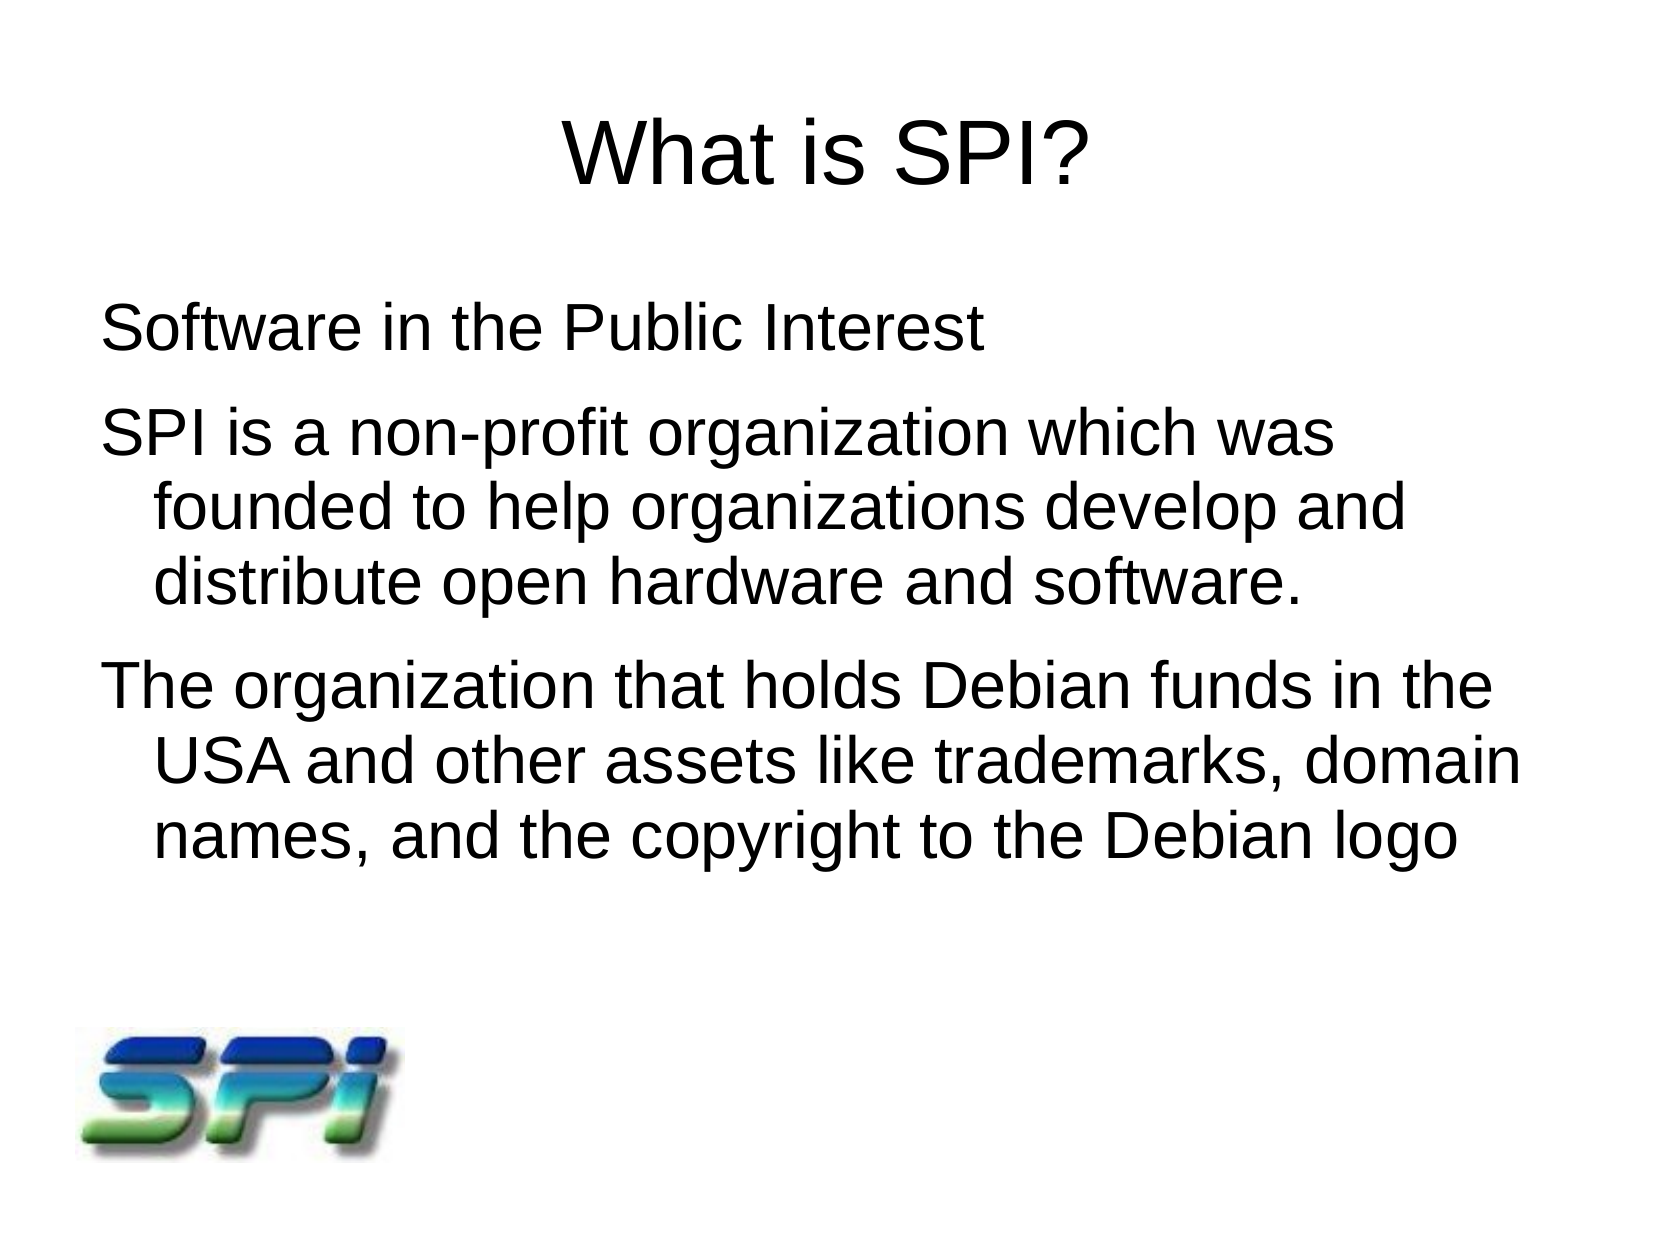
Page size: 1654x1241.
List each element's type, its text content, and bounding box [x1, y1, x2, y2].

title What is SPI? [82, 56, 1571, 250]
list Software in the Public Interest SPI is a non-profit organization which was founded to help organizations develop and distribute open hardware and software. The organization that holds Debian funds in the USA and other assets like trademarks, domain names, and the copyright to the Debian logo [82, 290, 1571, 1094]
picture [75, 1027, 405, 1163]
